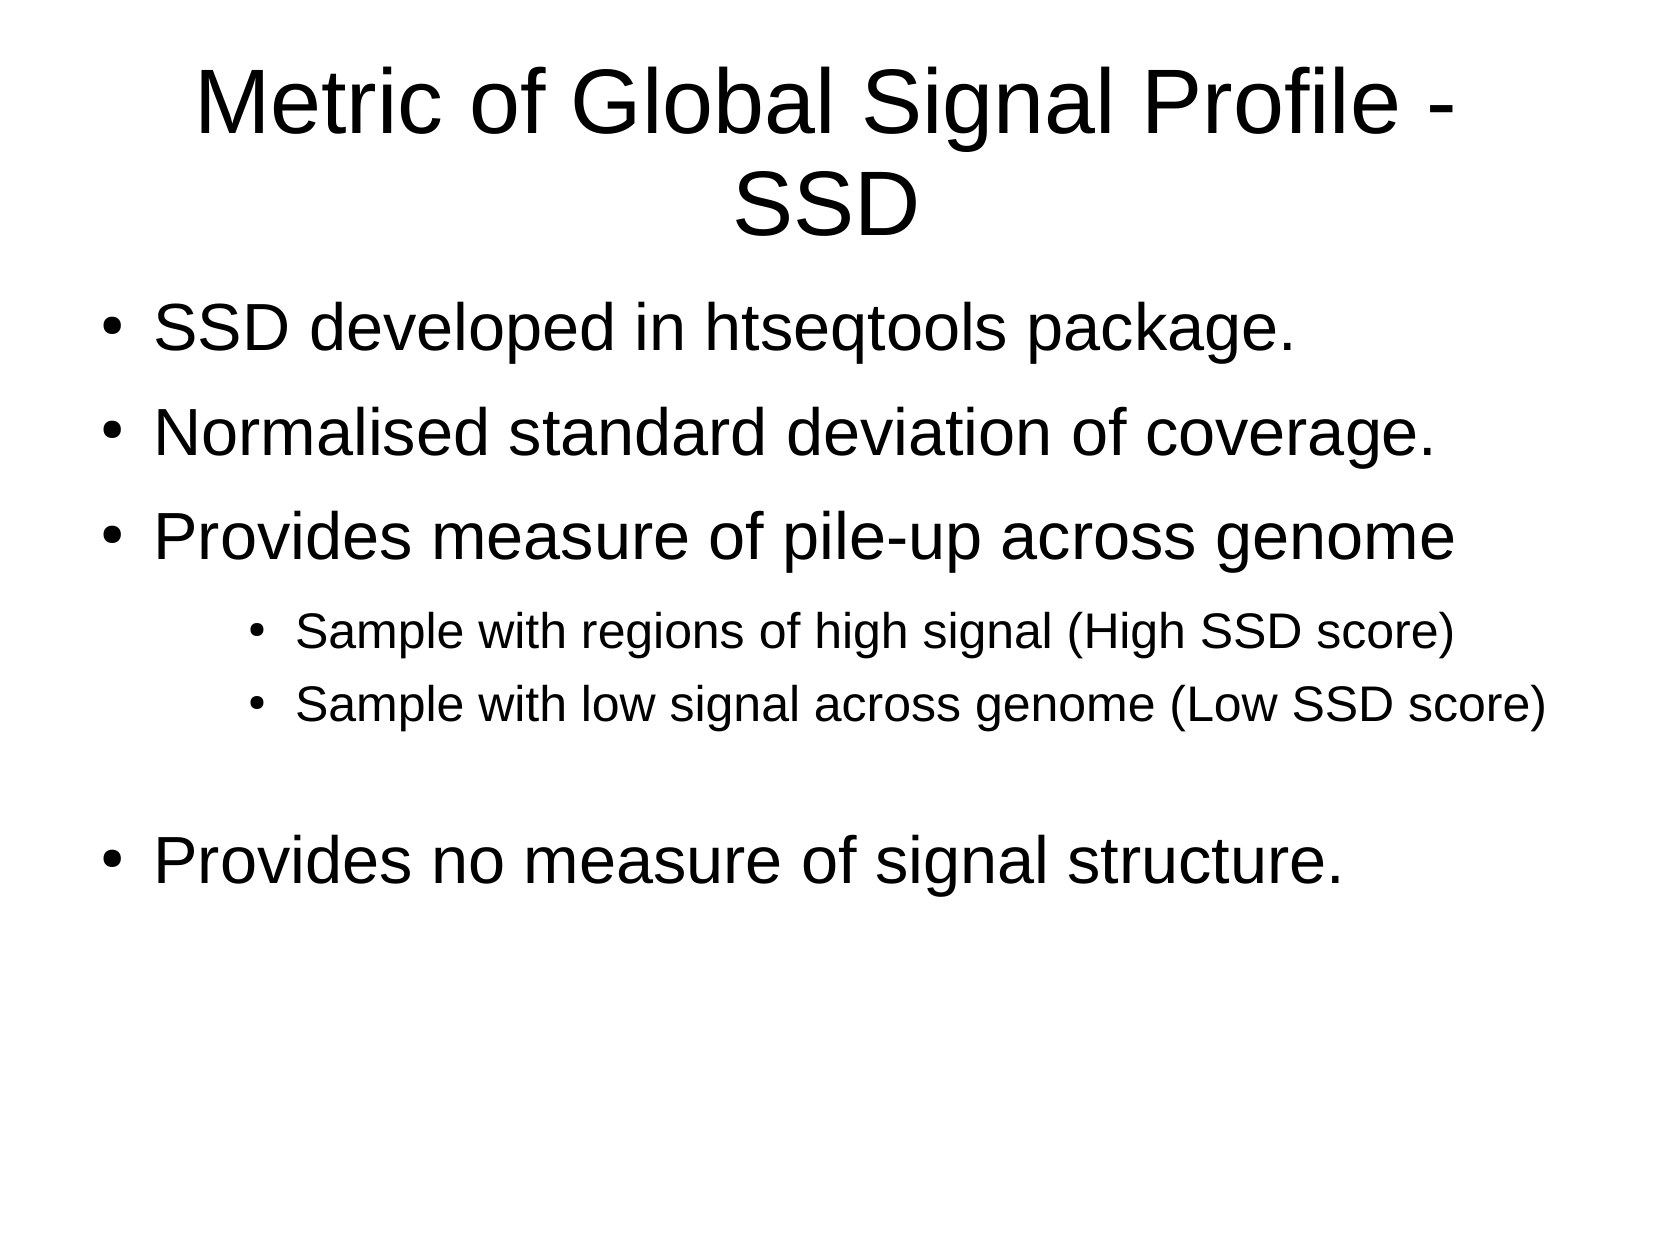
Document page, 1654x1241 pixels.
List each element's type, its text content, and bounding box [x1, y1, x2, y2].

list SSD developed in htseqtools package. Normalised standard deviation of coverage. Provides measure of pile-up across genome Sample with regions of high signal (High SSD score) Sample with low signal across genome (Low SSD score) Provides no measure of signal structure. [82, 290, 1571, 1109]
title Metric of Global Signal Profile - SSD [82, 49, 1571, 257]
